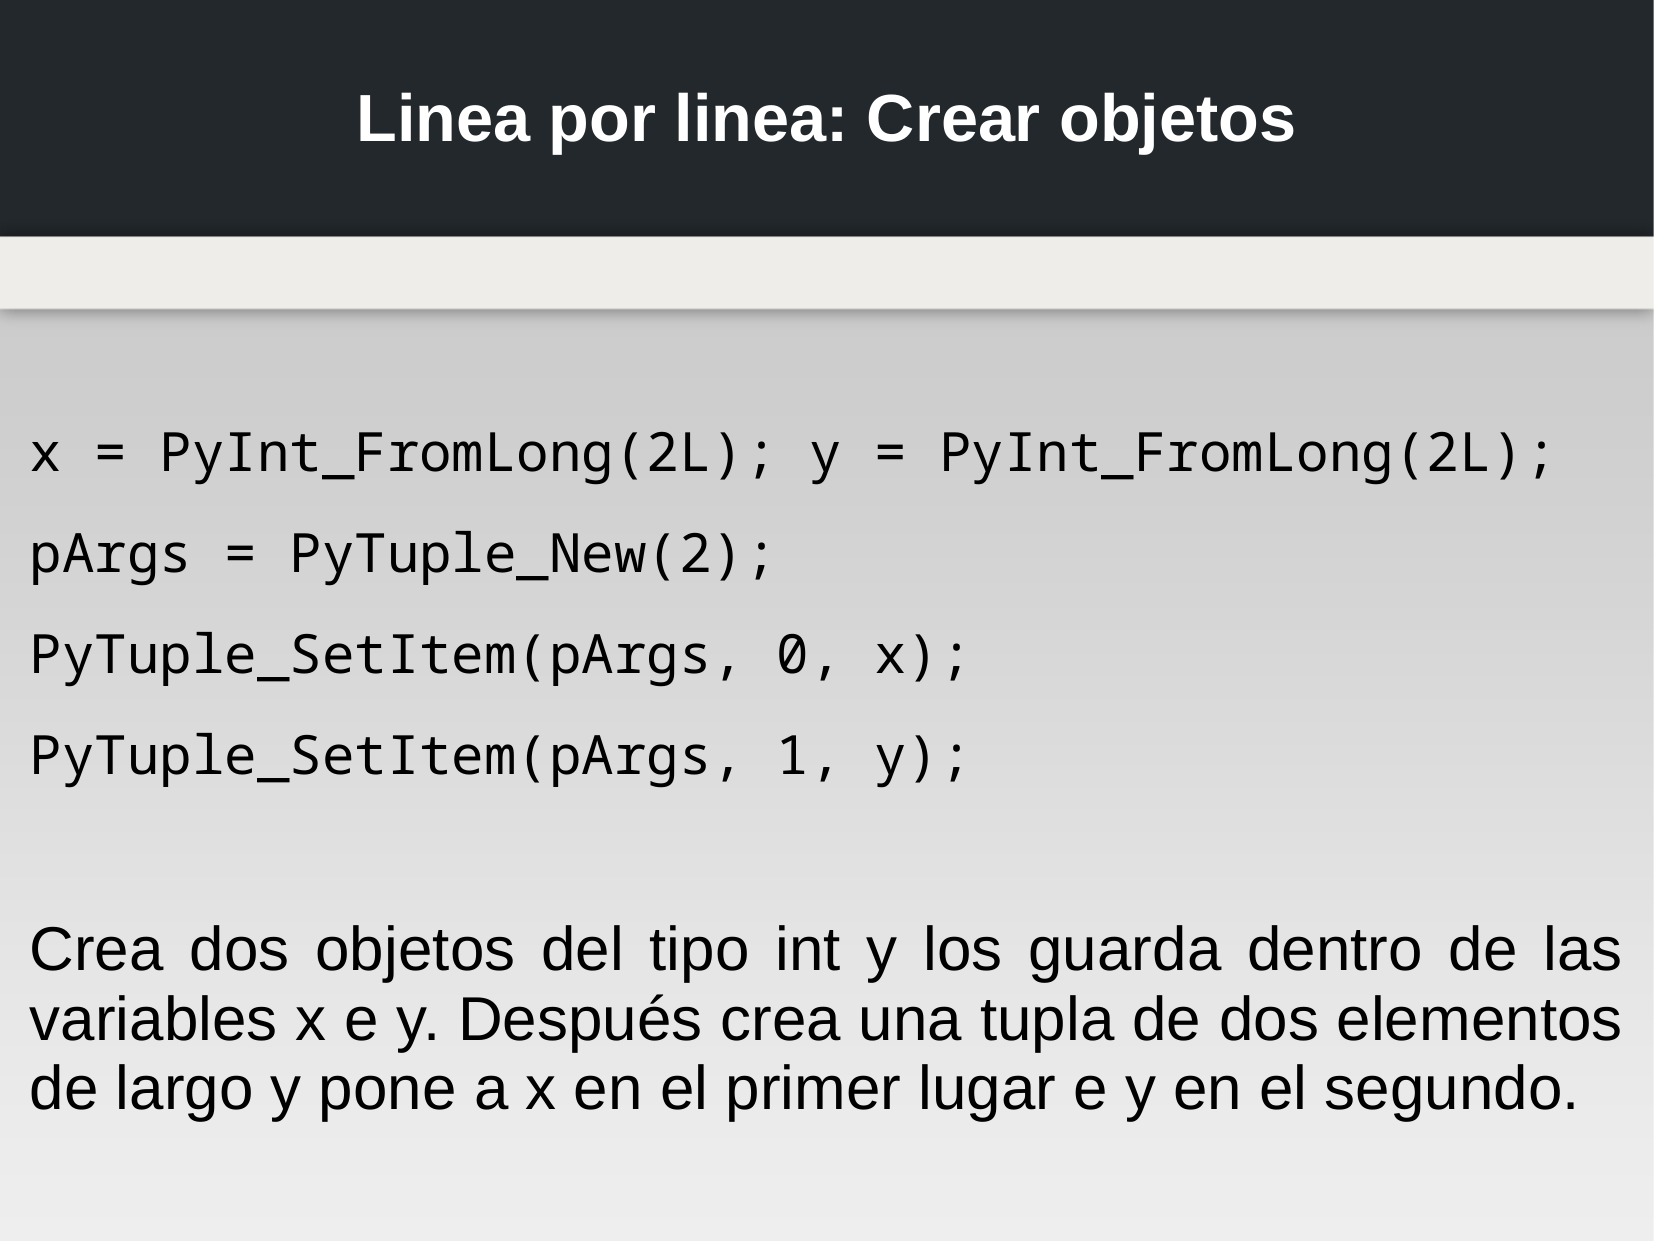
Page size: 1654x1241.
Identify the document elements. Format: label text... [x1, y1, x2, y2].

list x = PyInt_FromLong(2L); y = PyInt_FromLong(2L); pArgs = PyTuple_New(2); PyTuple_SetItem(pArgs, 0, x); PyTuple_SetItem(pArgs, 1, y); Crea dos objetos del tipo int y los guarda dentro de las variables x e y. Después crea una tupla de dos elementos de largo y pone a x en el primer lugar e y en el segundo. [29, 413, 1625, 1182]
picture [0, 237, 1654, 1241]
title Linea por linea: Crear objetos [0, 0, 1654, 237]
